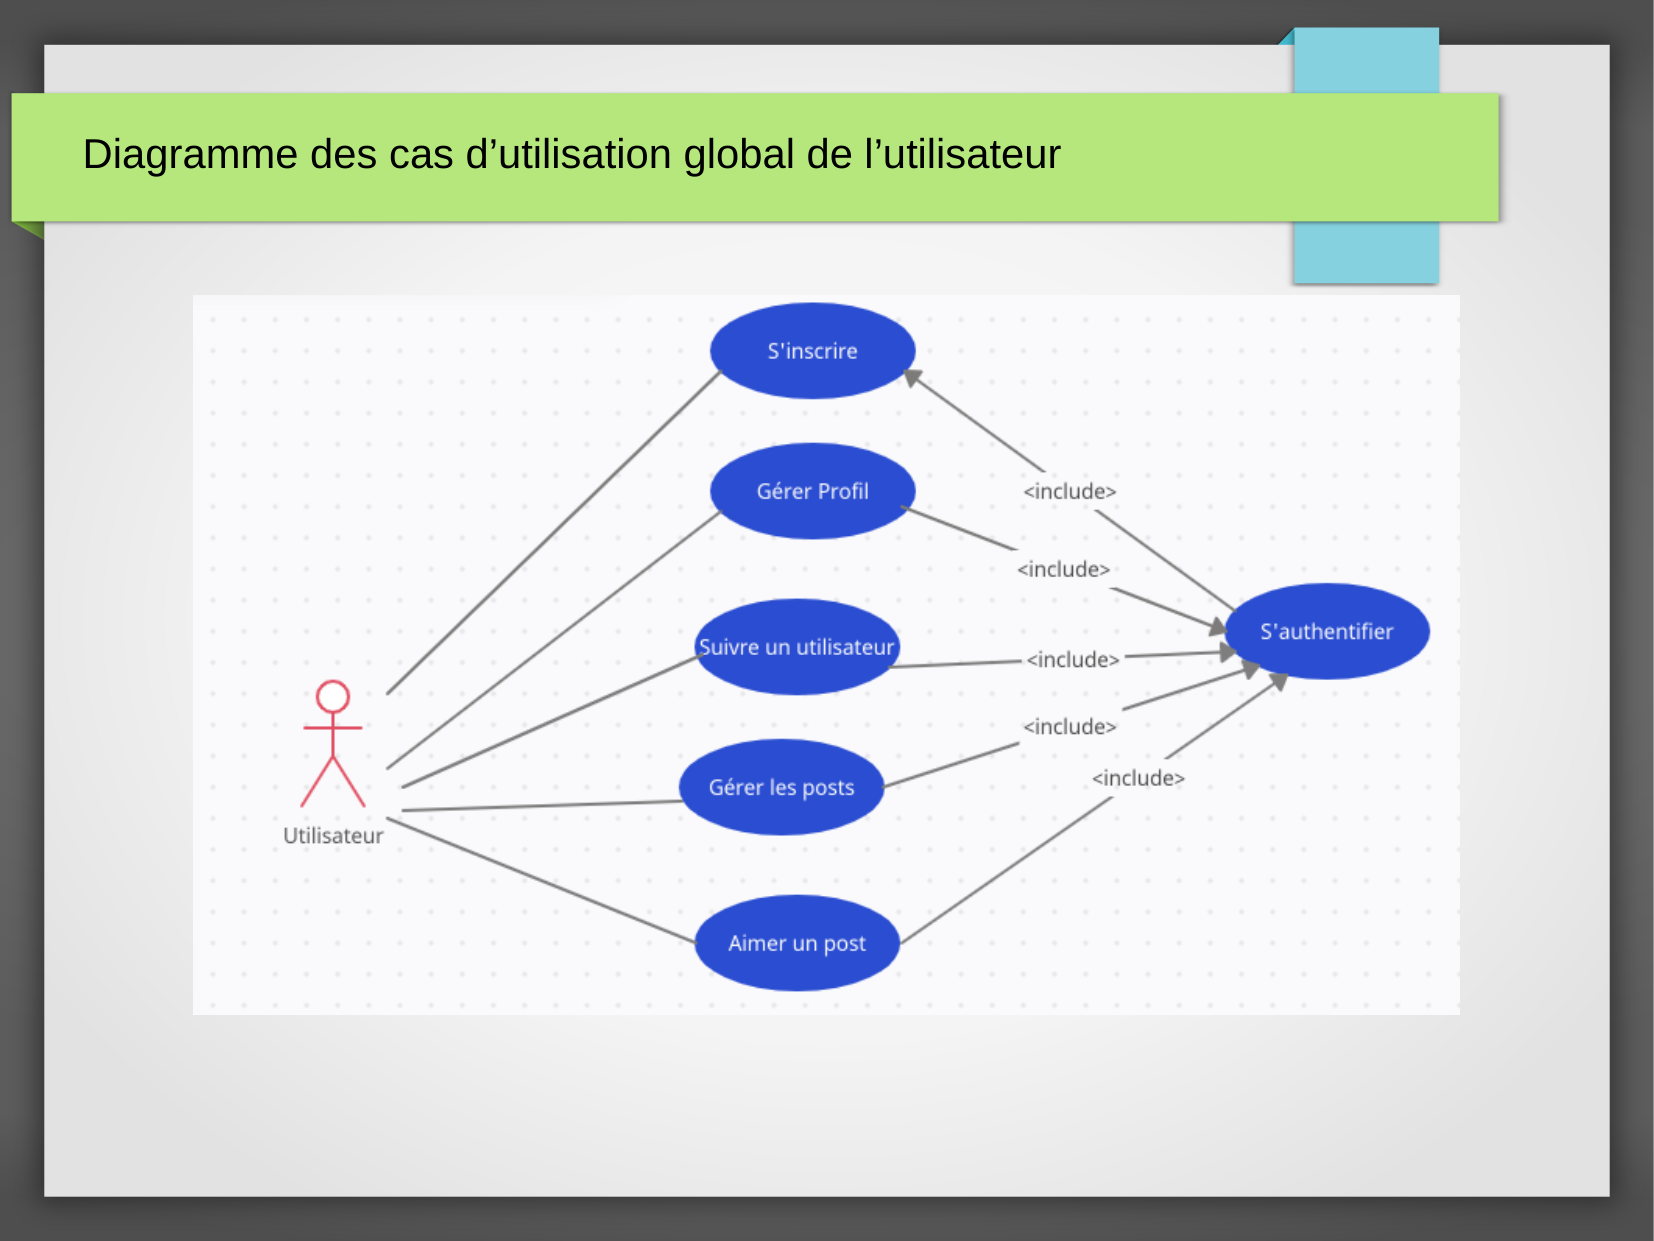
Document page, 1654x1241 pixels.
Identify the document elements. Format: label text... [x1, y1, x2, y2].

picture [0, 0, 1654, 1241]
title Diagramme des cas d’utilisation global de l’utilisateur [82, 94, 1264, 213]
